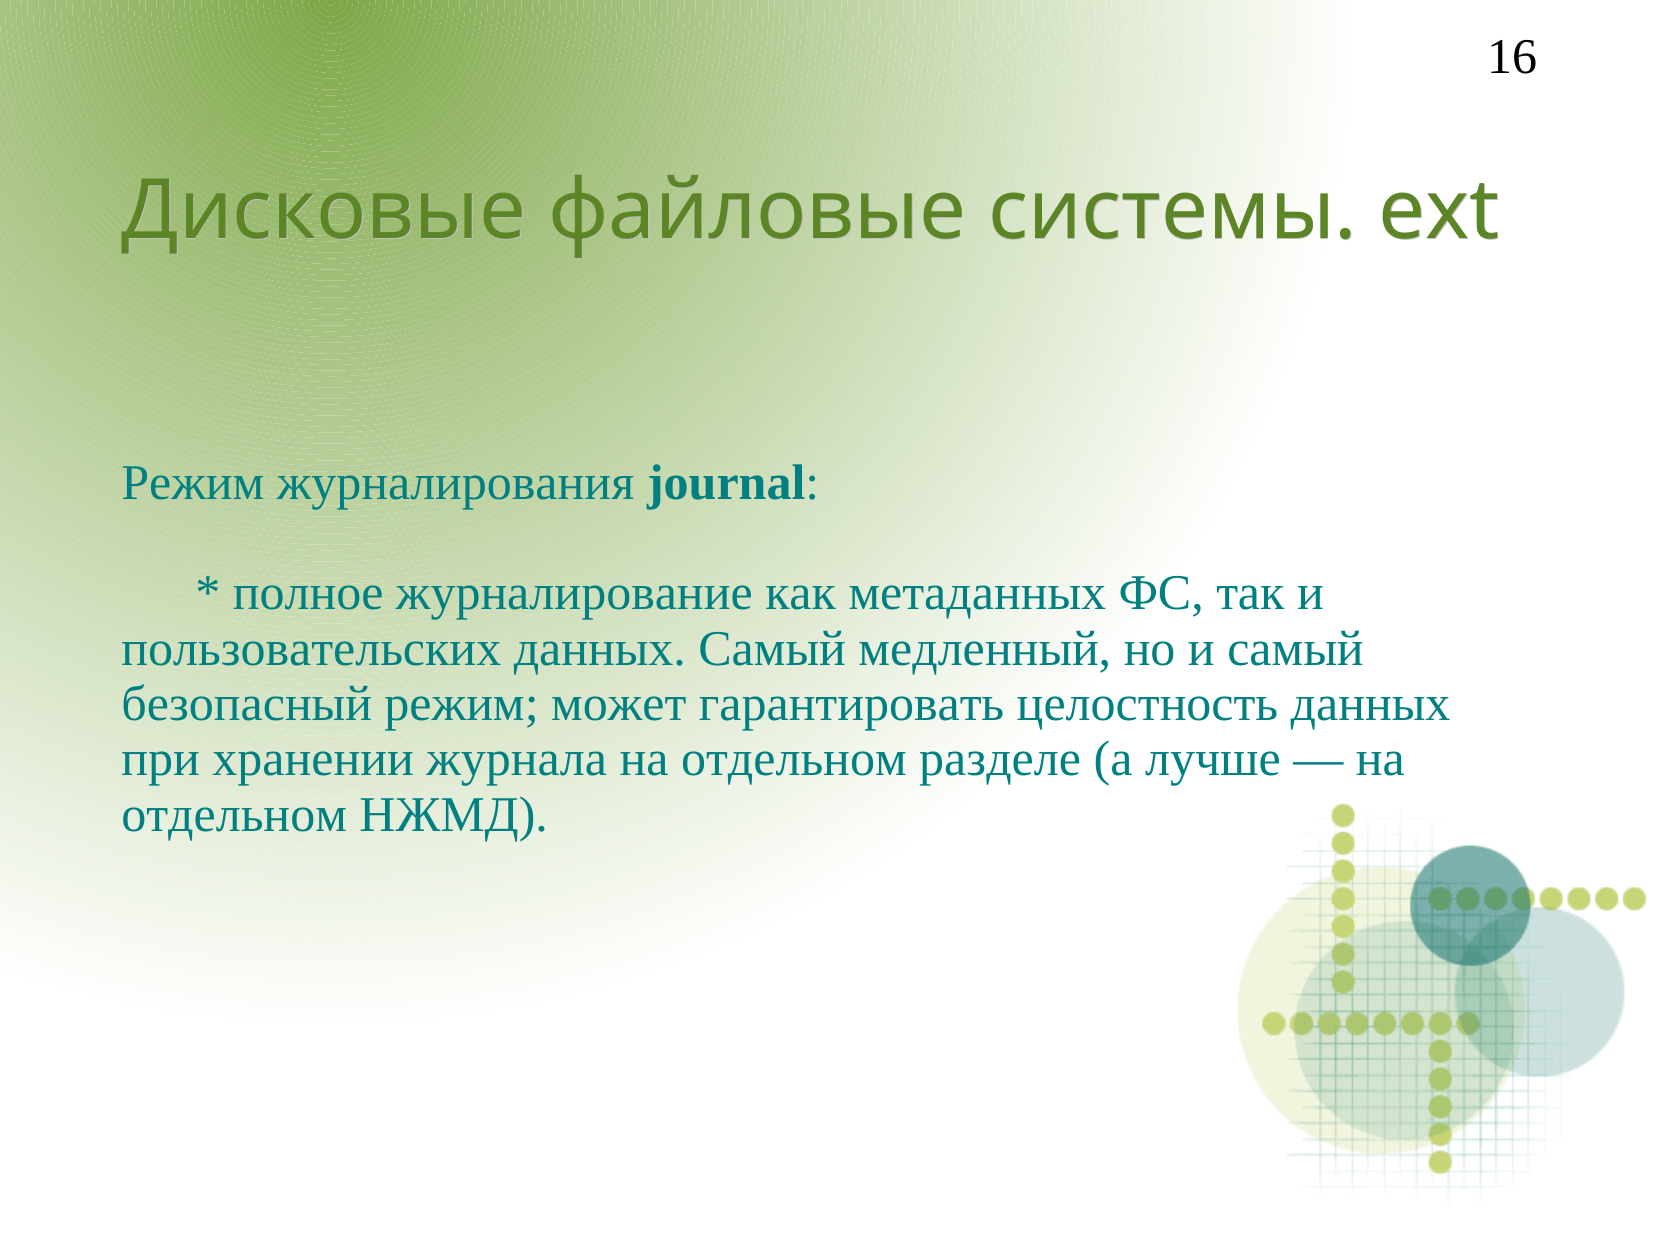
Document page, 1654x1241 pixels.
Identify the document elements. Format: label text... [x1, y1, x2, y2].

picture [1224, 792, 1654, 1211]
subtitle Режим журналирования journal: * полное журналирование как метаданных ФС, так и пользовательских данных. Самый медленный, но и самый безопасный режим; может гарантировать целостность данных при хранении журнала на отдельном разделе (а лучше — на отдельном НЖМД). [121, 311, 1534, 1067]
title Дисковые файловые системы. ext [121, 102, 1534, 311]
text_box <номер> [1498, 29, 1654, 89]
